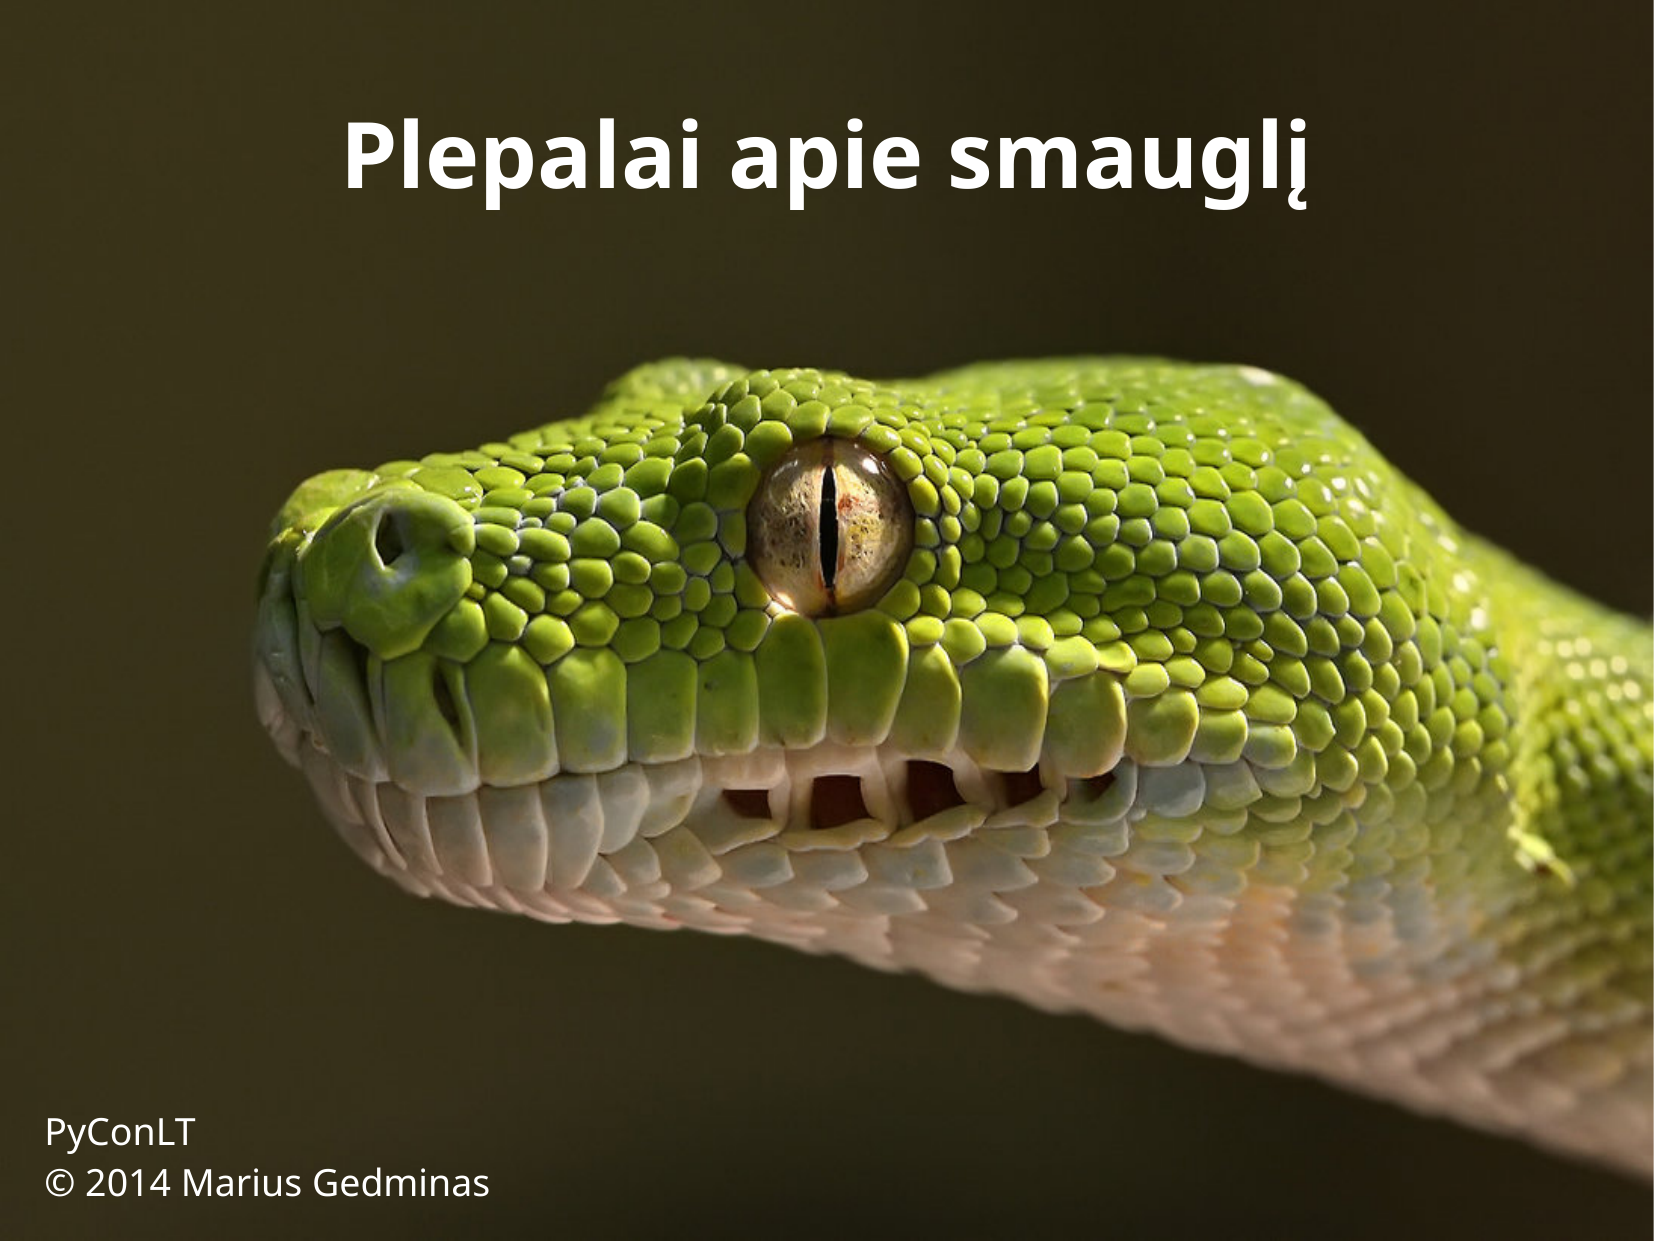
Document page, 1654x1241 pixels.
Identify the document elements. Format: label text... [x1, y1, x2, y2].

title Plepalai apie smauglį [82, 49, 1571, 257]
text_box PyConLT © 2014 Marius Gedminas [29, 1098, 490, 1206]
picture [0, 0, 1654, 1241]
